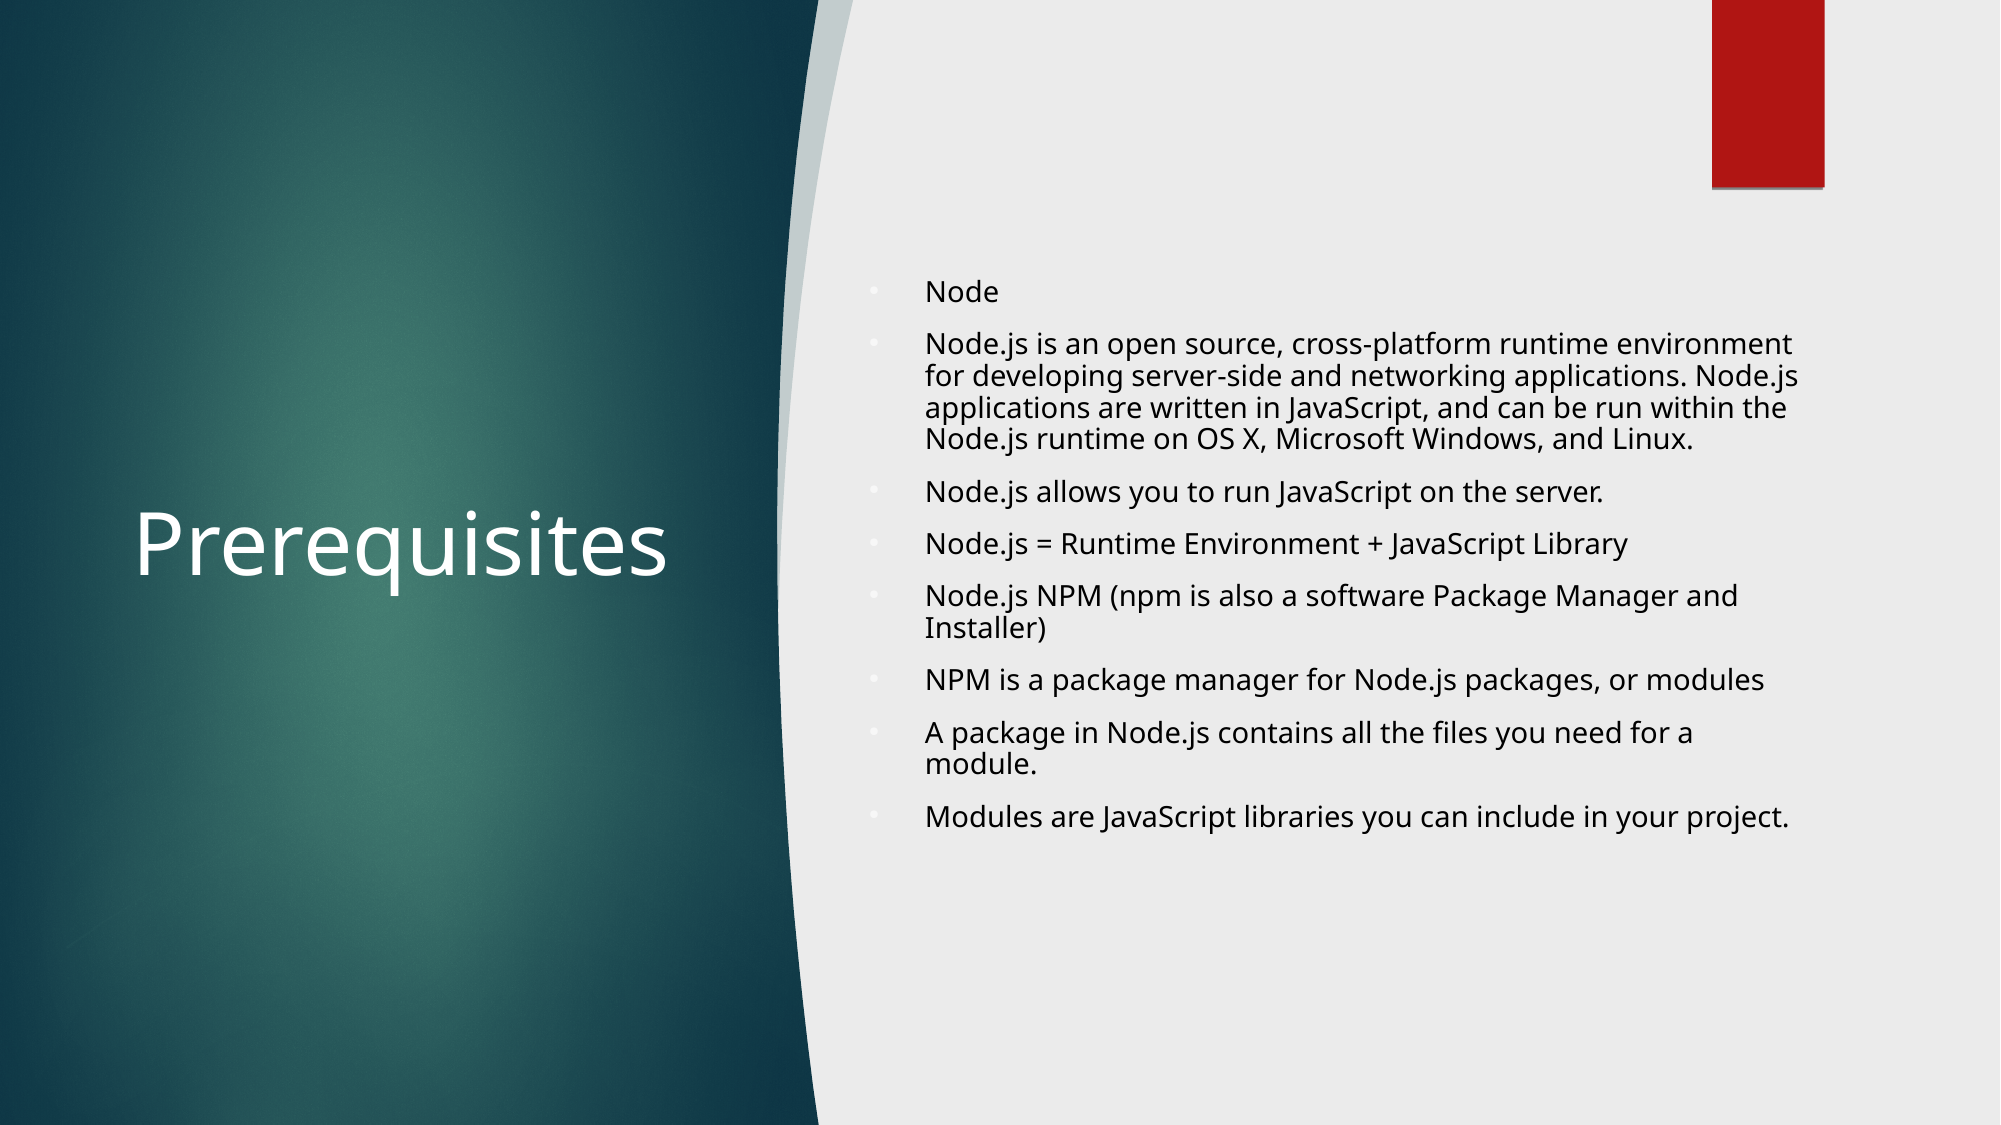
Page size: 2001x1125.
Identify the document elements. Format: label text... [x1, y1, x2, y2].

title Prerequisites [107, 270, 685, 1004]
text_box [0, 0, 2000, 1125]
list Node Node.js is an open source, cross-platform runtime environment for developing server-side and networking applications. Node.js applications are written in JavaScript, and can be run within the Node.js runtime on OS X, Microsoft Windows, and Linux. Node.js allows you to run JavaScript on the server. Node.js = Runtime Environment + JavaScript Library Node.js NPM (npm is also a software Package Manager and Installer) NPM is a package manager for Node.js packages, or modules A package in Node.js contains all the files you need for a module. Modules are JavaScript libraries you can include in your project. [853, 270, 1825, 1004]
